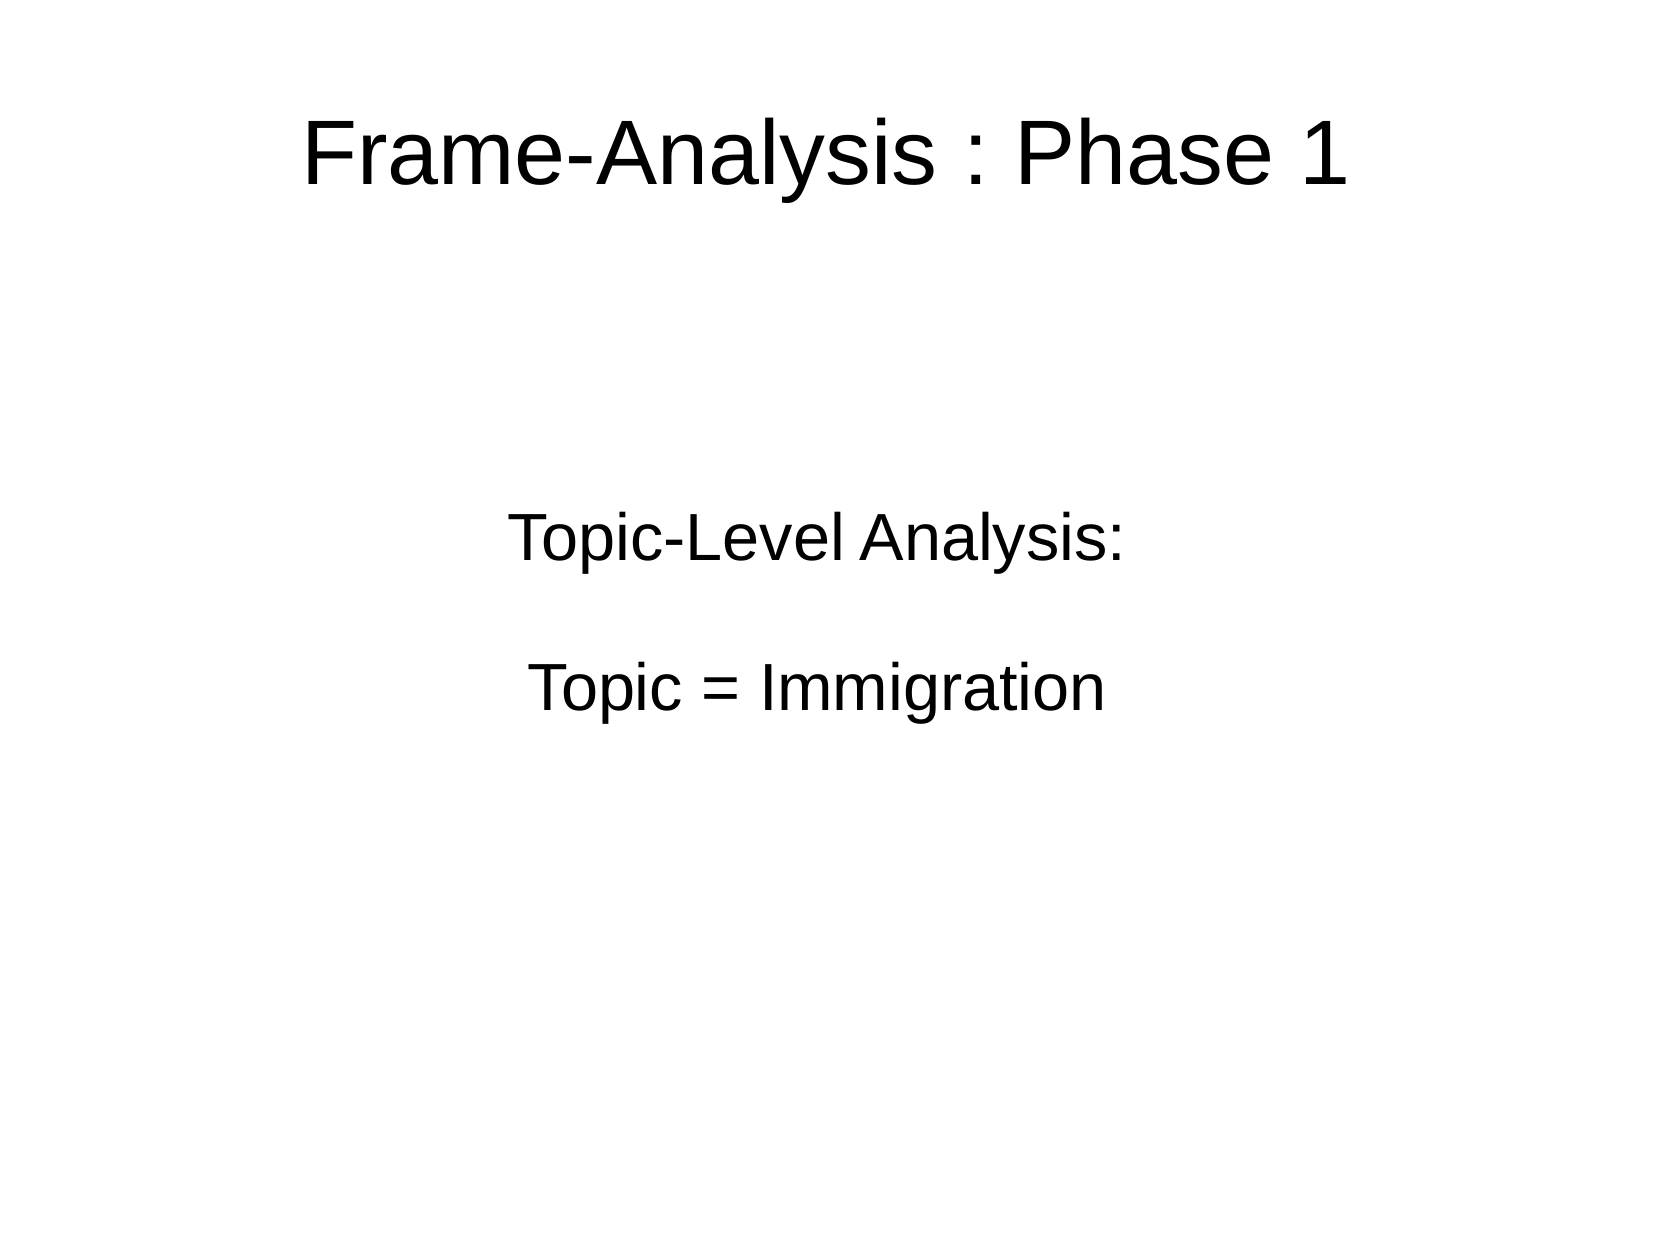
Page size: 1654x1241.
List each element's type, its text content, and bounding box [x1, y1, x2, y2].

title Frame-Analysis : Phase 1 [82, 49, 1571, 257]
subtitle Topic-Level Analysis: Topic = Immigration [82, 290, 1571, 1010]
